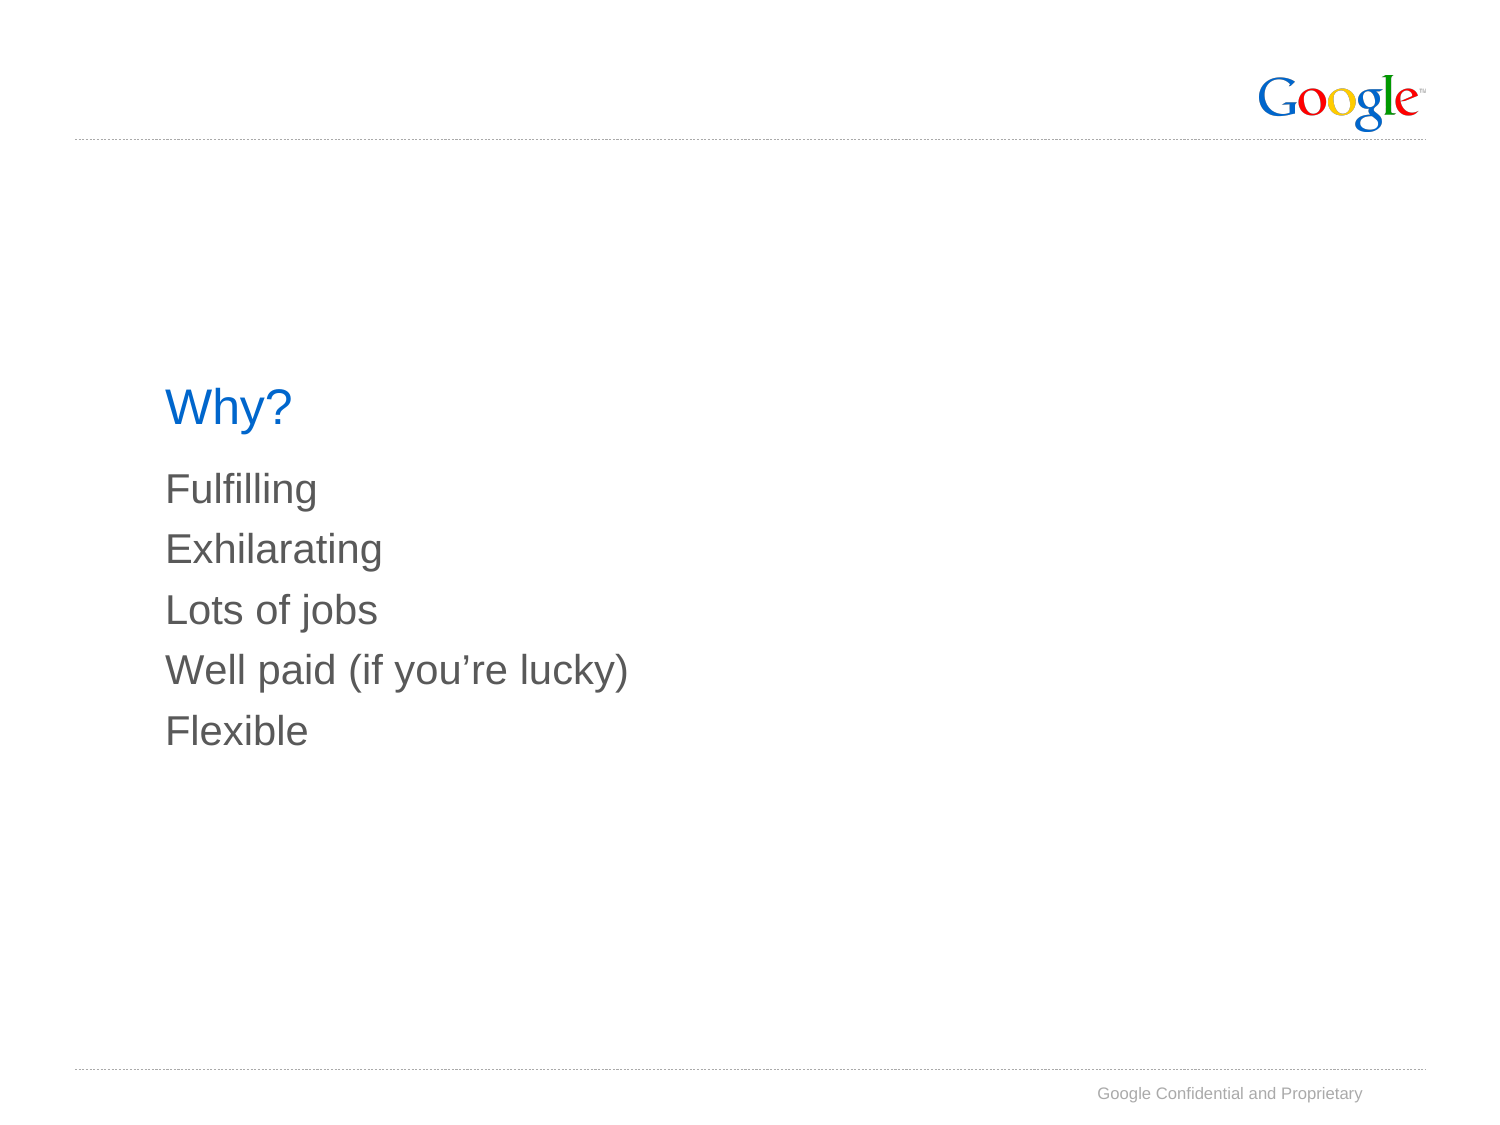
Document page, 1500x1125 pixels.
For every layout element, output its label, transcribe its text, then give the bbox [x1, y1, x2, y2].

title Why? [150, 253, 1351, 443]
list Fulfilling Exhilarating Lots of jobs Well paid (if you’re lucky) Flexible [150, 454, 1351, 1035]
picture [1259, 75, 1426, 132]
